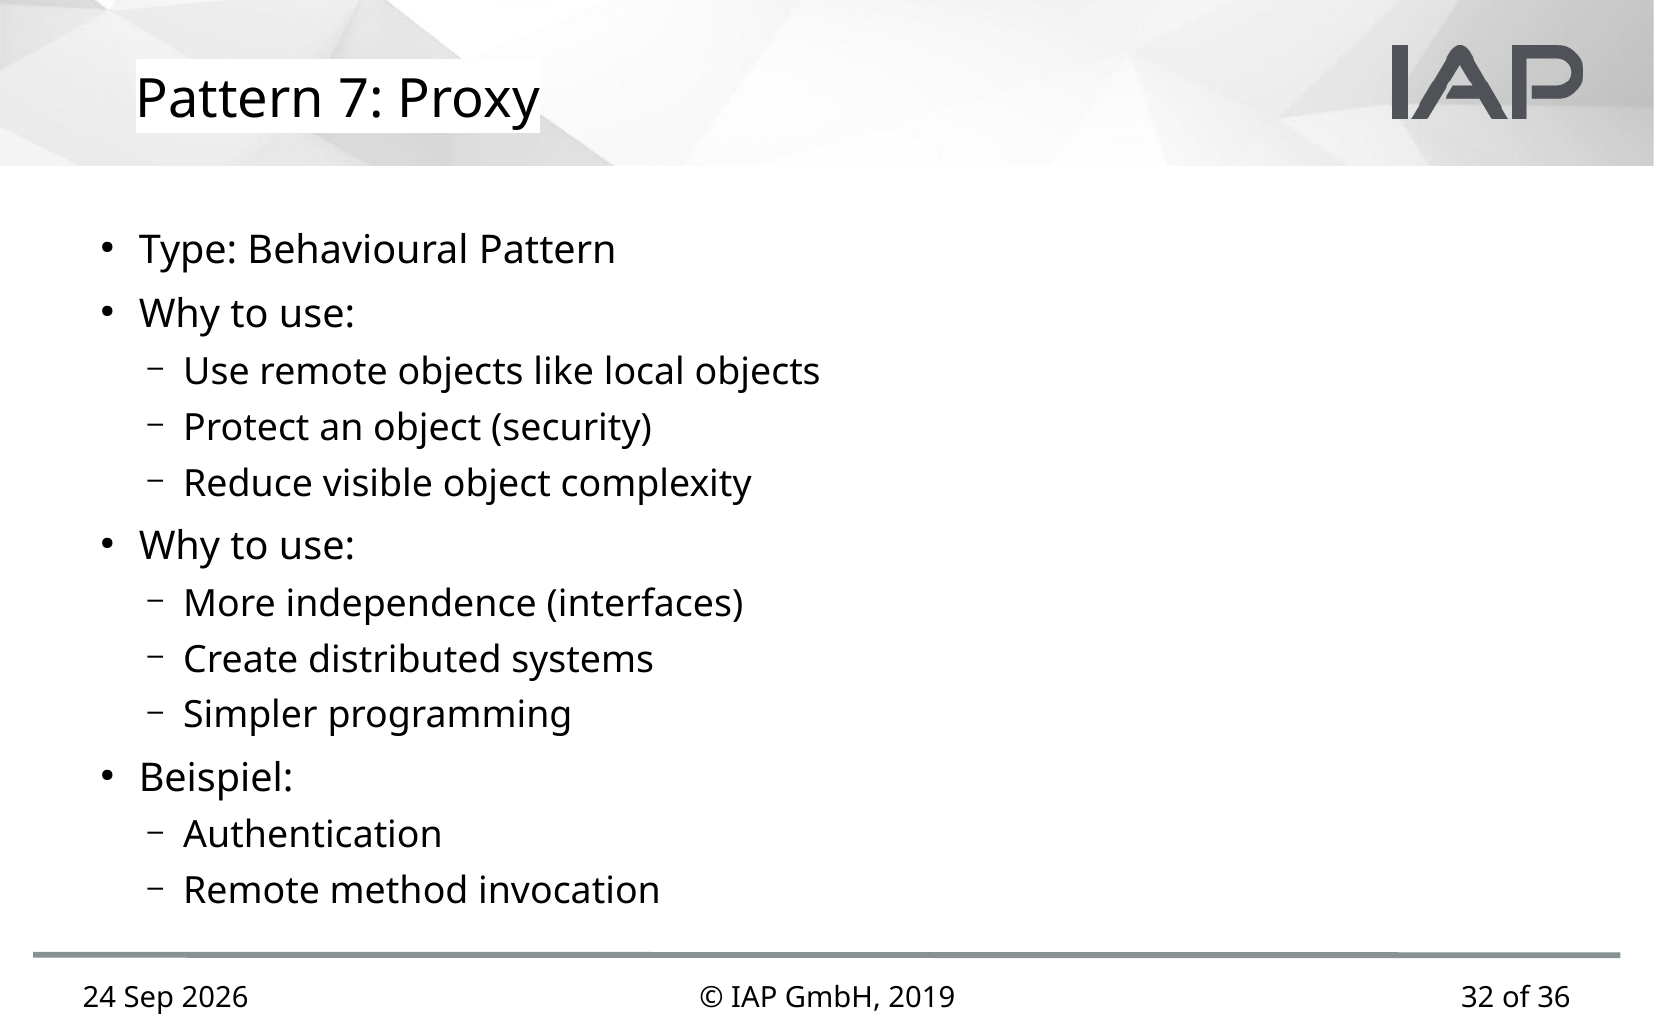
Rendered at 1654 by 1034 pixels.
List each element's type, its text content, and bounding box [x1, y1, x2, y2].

list Type: Behavioural Pattern Why to use: Use remote objects like local objects Protect an object (security) Reduce visible object complexity Why to use: More independence (interfaces) Create distributed systems Simpler programming Beispiel: Authentication Remote method invocation [82, 221, 1571, 916]
title Pattern 7: Proxy [135, 41, 1264, 152]
picture [0, 0, 1654, 166]
